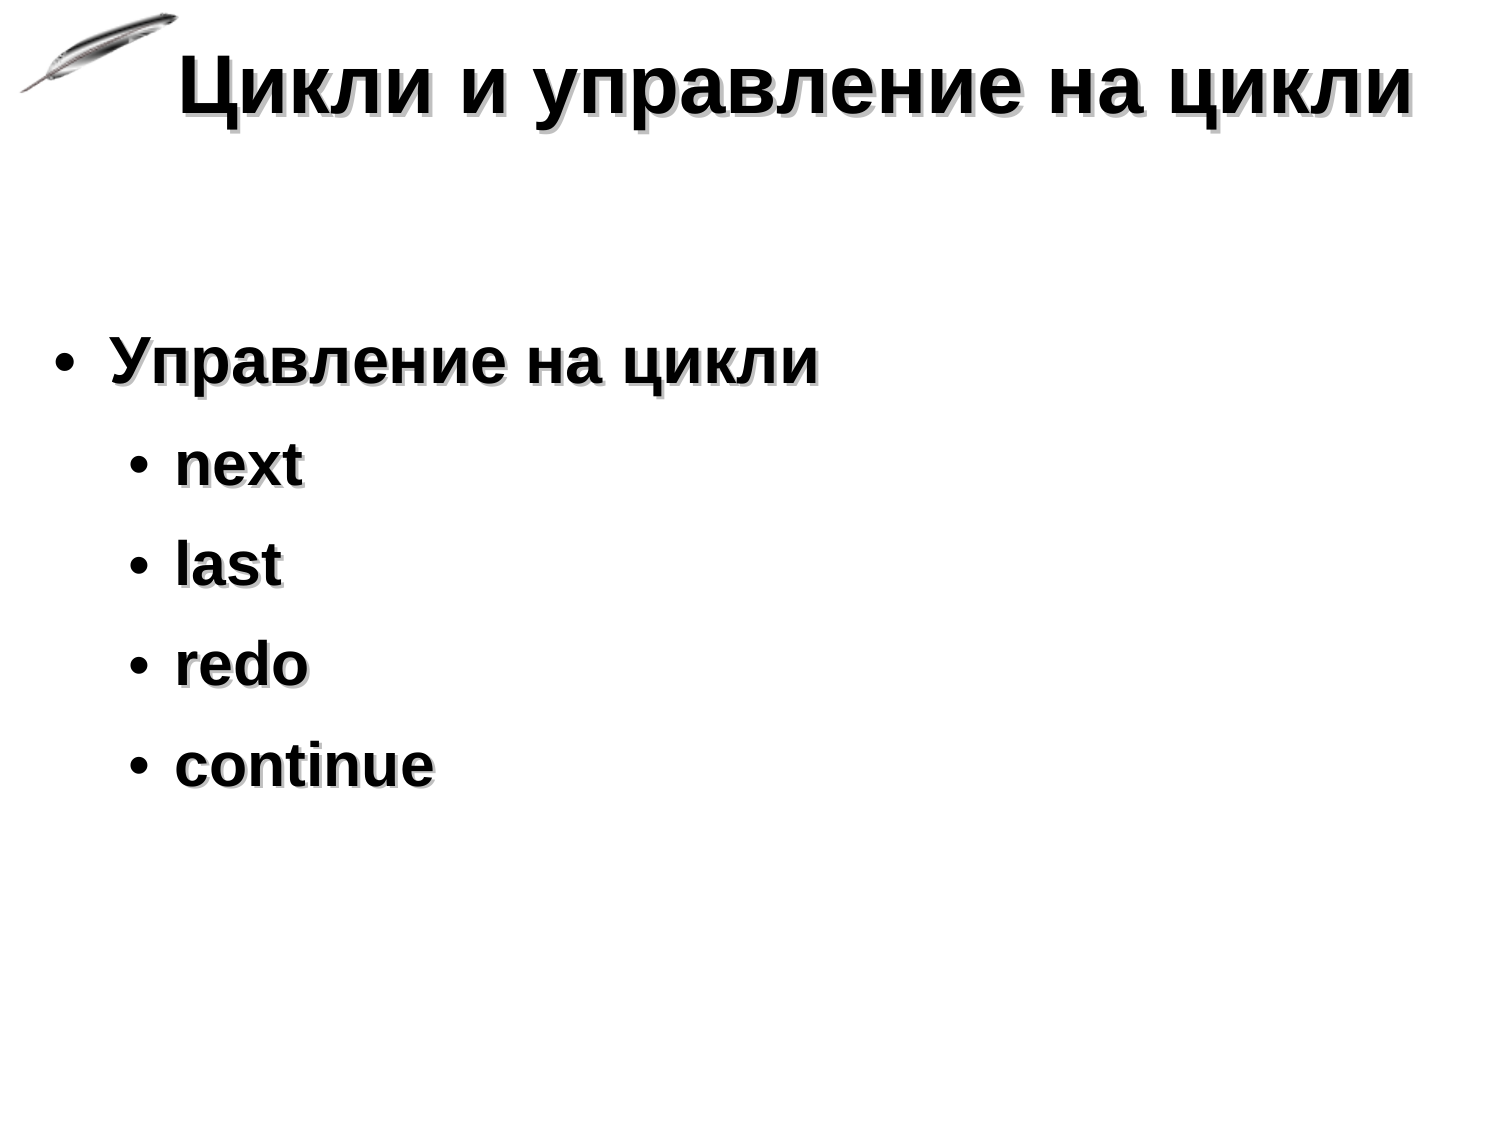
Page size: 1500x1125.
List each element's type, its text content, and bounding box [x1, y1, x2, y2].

picture [16, 11, 177, 95]
title Цикли и управление на цикли [177, 0, 1459, 179]
list Управление на цикли next last redo continue [53, 324, 1447, 1084]
